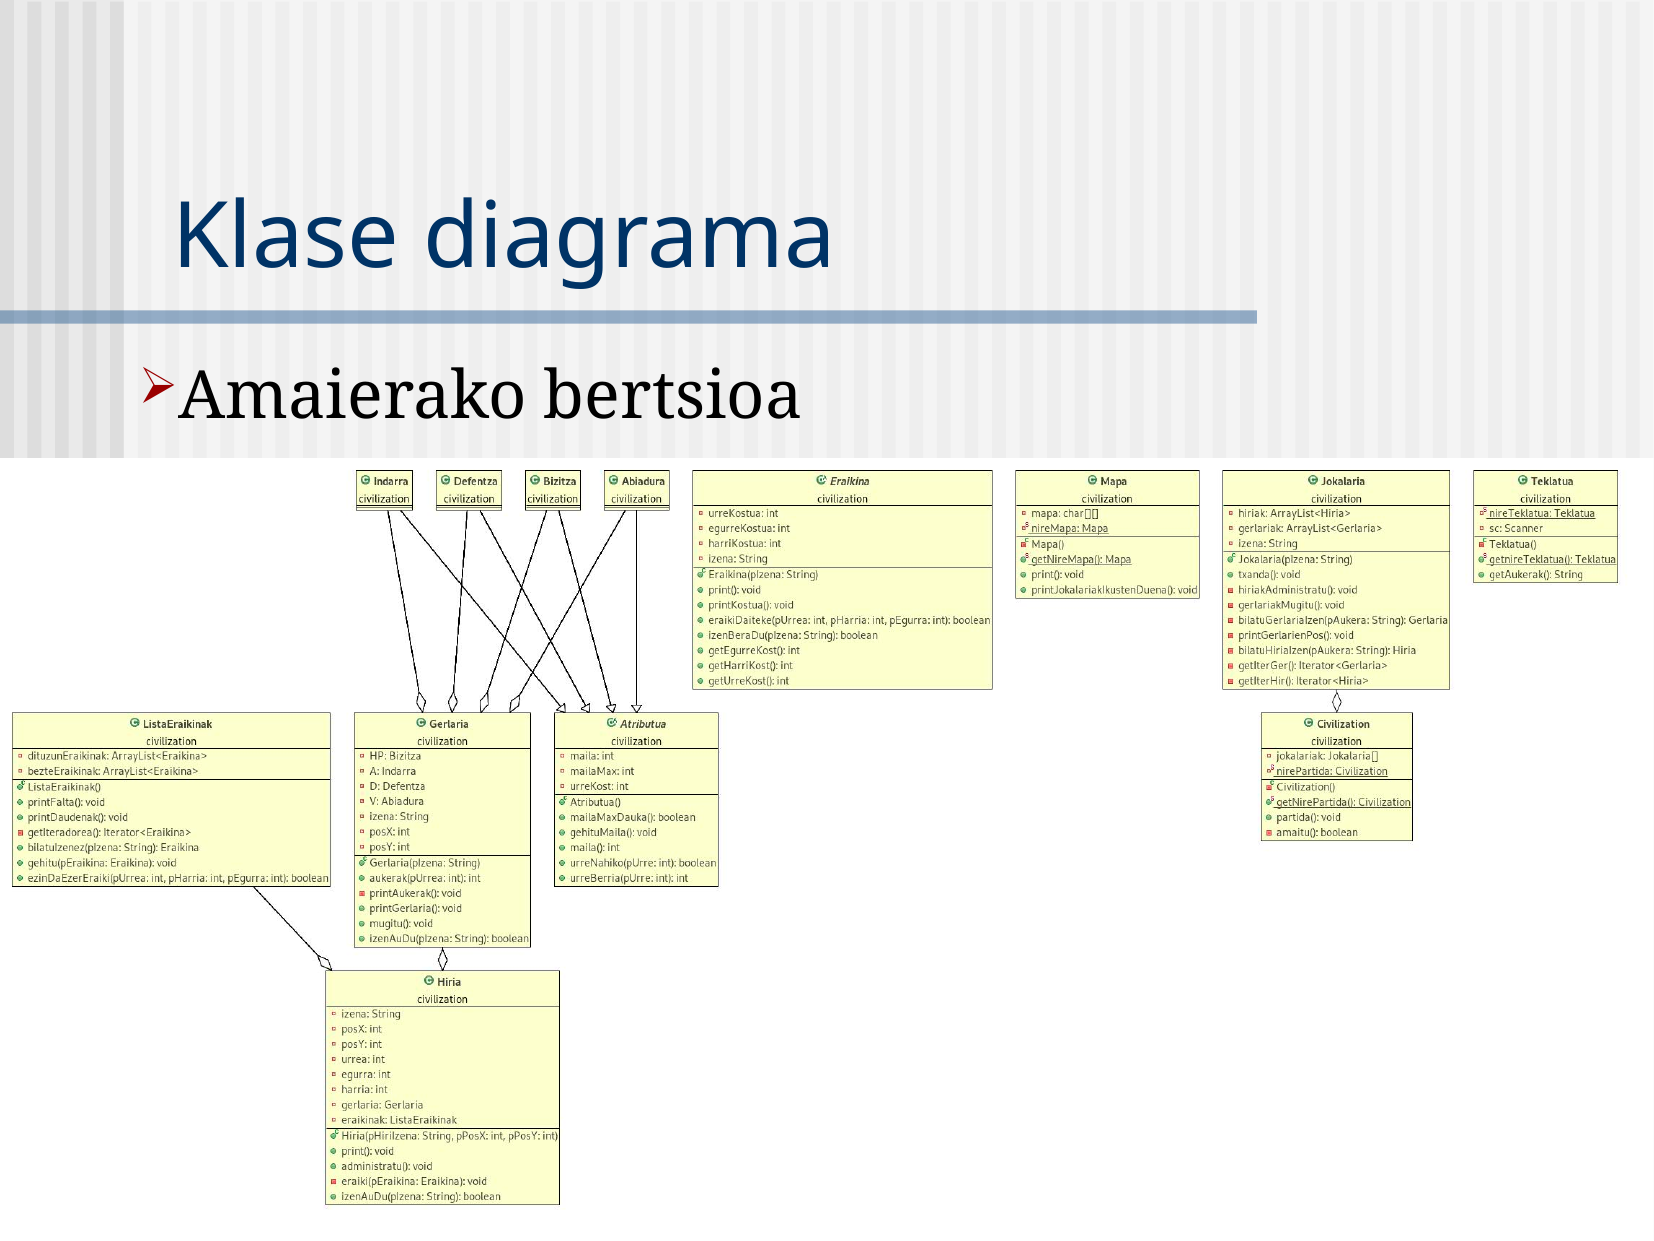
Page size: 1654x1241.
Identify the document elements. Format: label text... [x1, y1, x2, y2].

list Amaierako bertsioa [124, 344, 1632, 458]
title Klase diagrama [157, 33, 1634, 294]
picture [0, 458, 1654, 1241]
